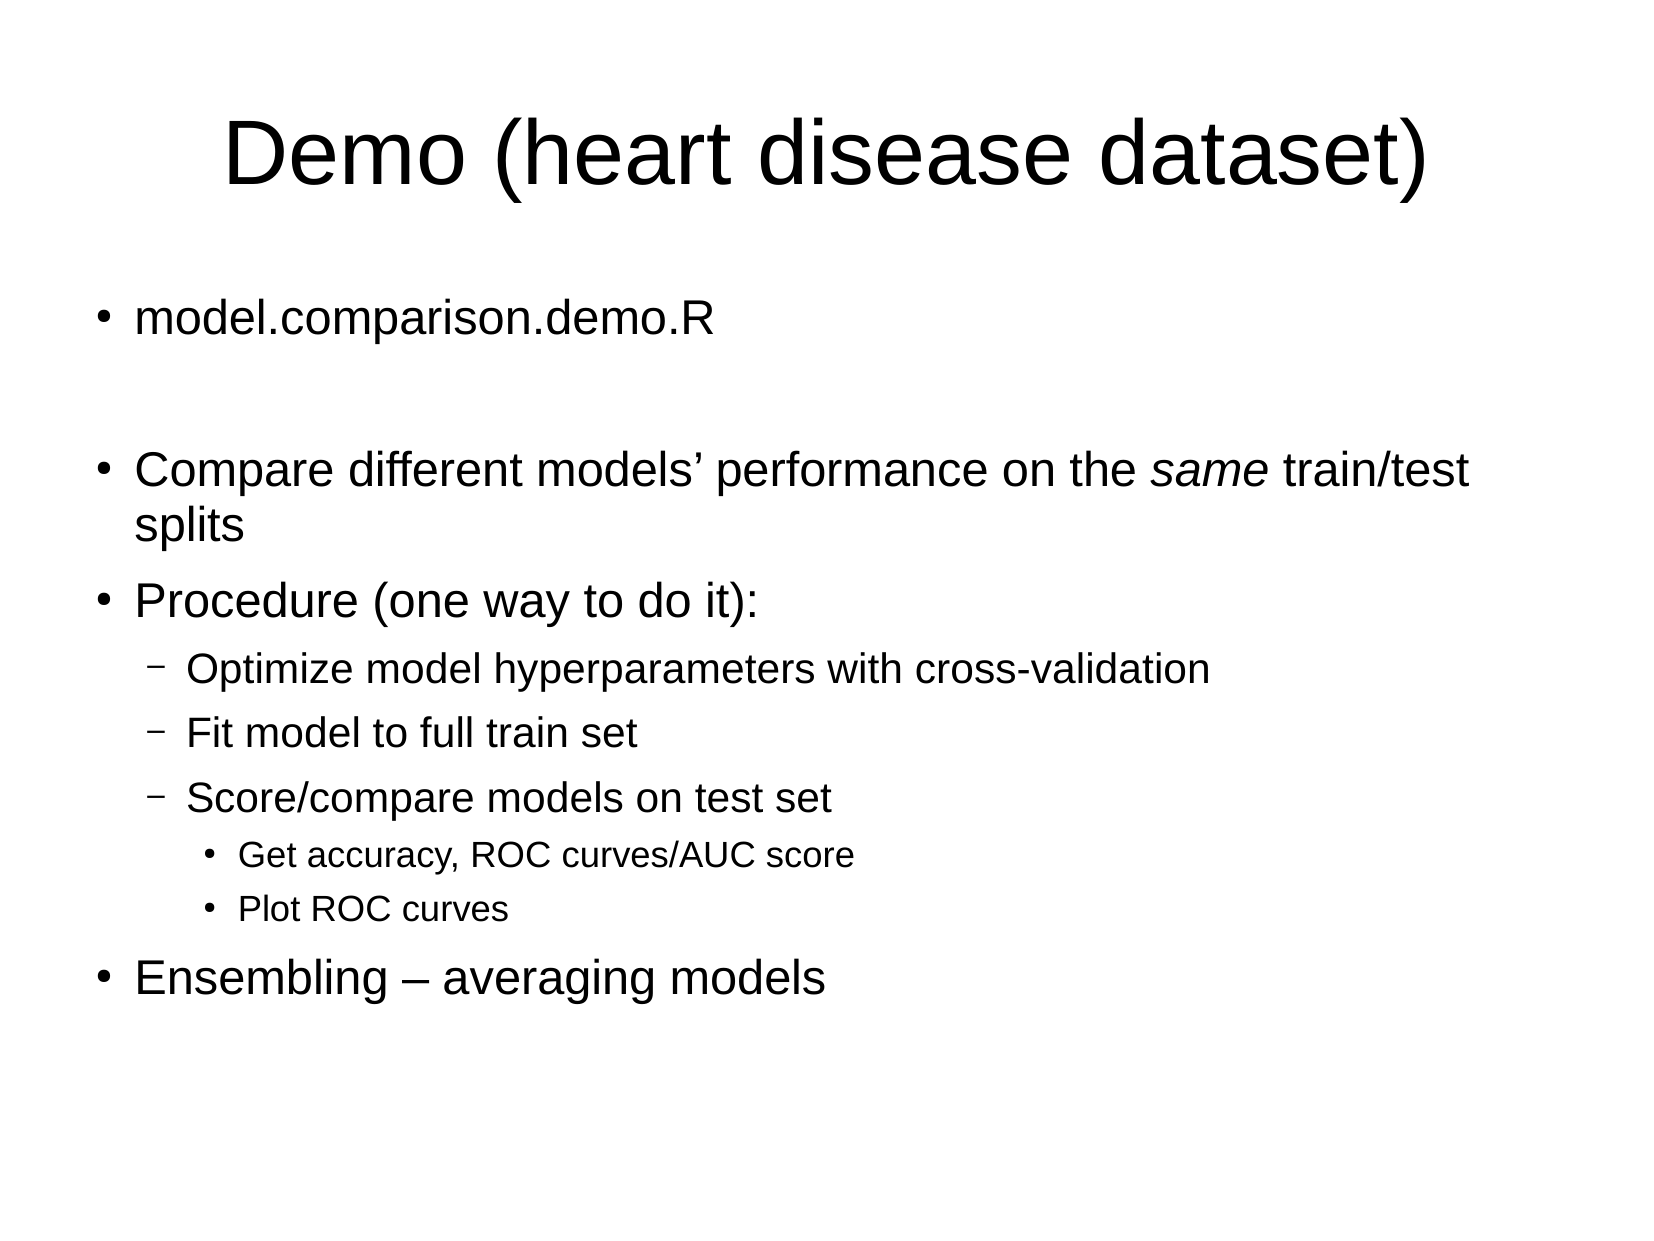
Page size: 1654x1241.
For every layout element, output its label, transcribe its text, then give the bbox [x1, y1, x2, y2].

list model.comparison.demo.R Compare different models’ performance on the same train/test splits Procedure (one way to do it): Optimize model hyperparameters with cross-validation Fit model to full train set Score/compare models on test set Get accuracy, ROC curves/AUC score Plot ROC curves Ensembling – averaging models [82, 290, 1571, 1010]
title Demo (heart disease dataset) [82, 49, 1571, 257]
